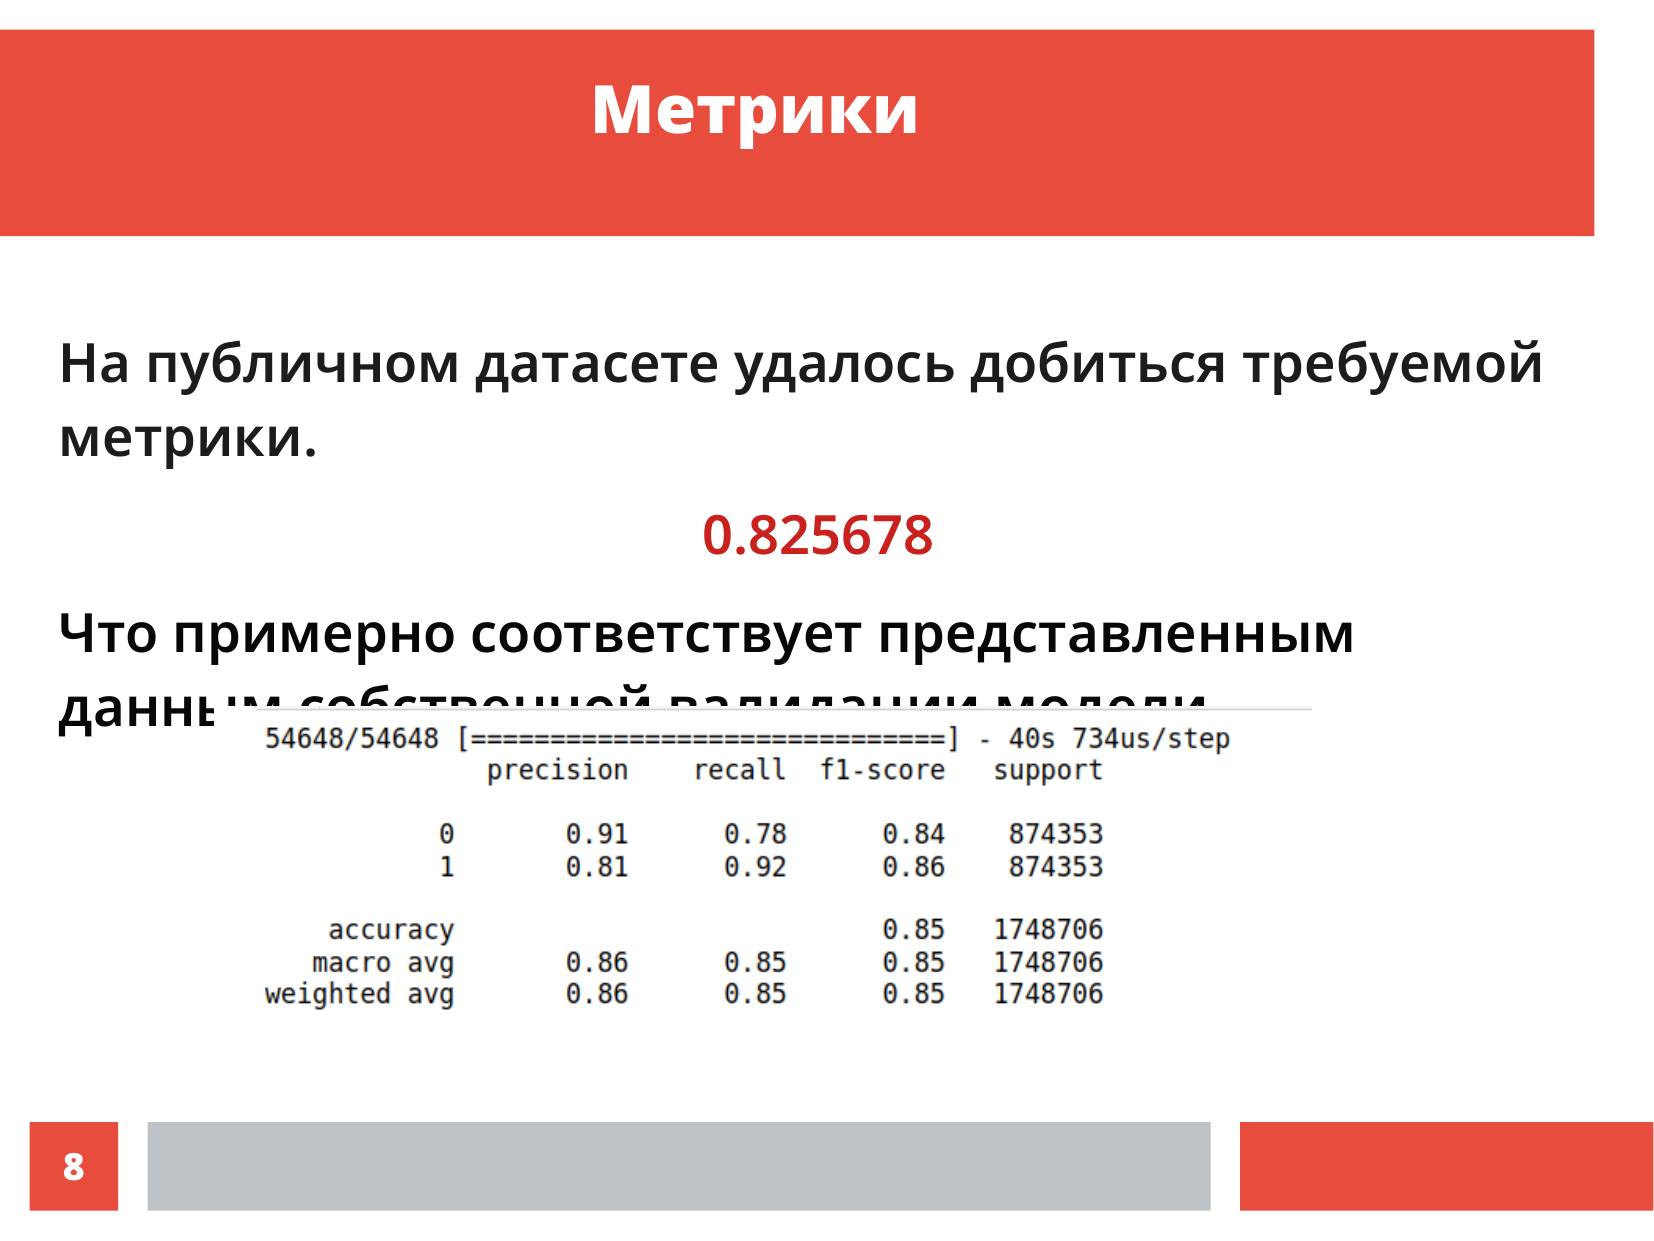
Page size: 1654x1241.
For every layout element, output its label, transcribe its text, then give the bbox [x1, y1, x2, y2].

list На публичном датасете удалось добиться требуемой метрики. 0.825678 Что примерно соответствует представленным данным собственной валидации модели. [59, 324, 1565, 1093]
title Метрики [590, 5, 1654, 154]
picture [214, 706, 1312, 1063]
